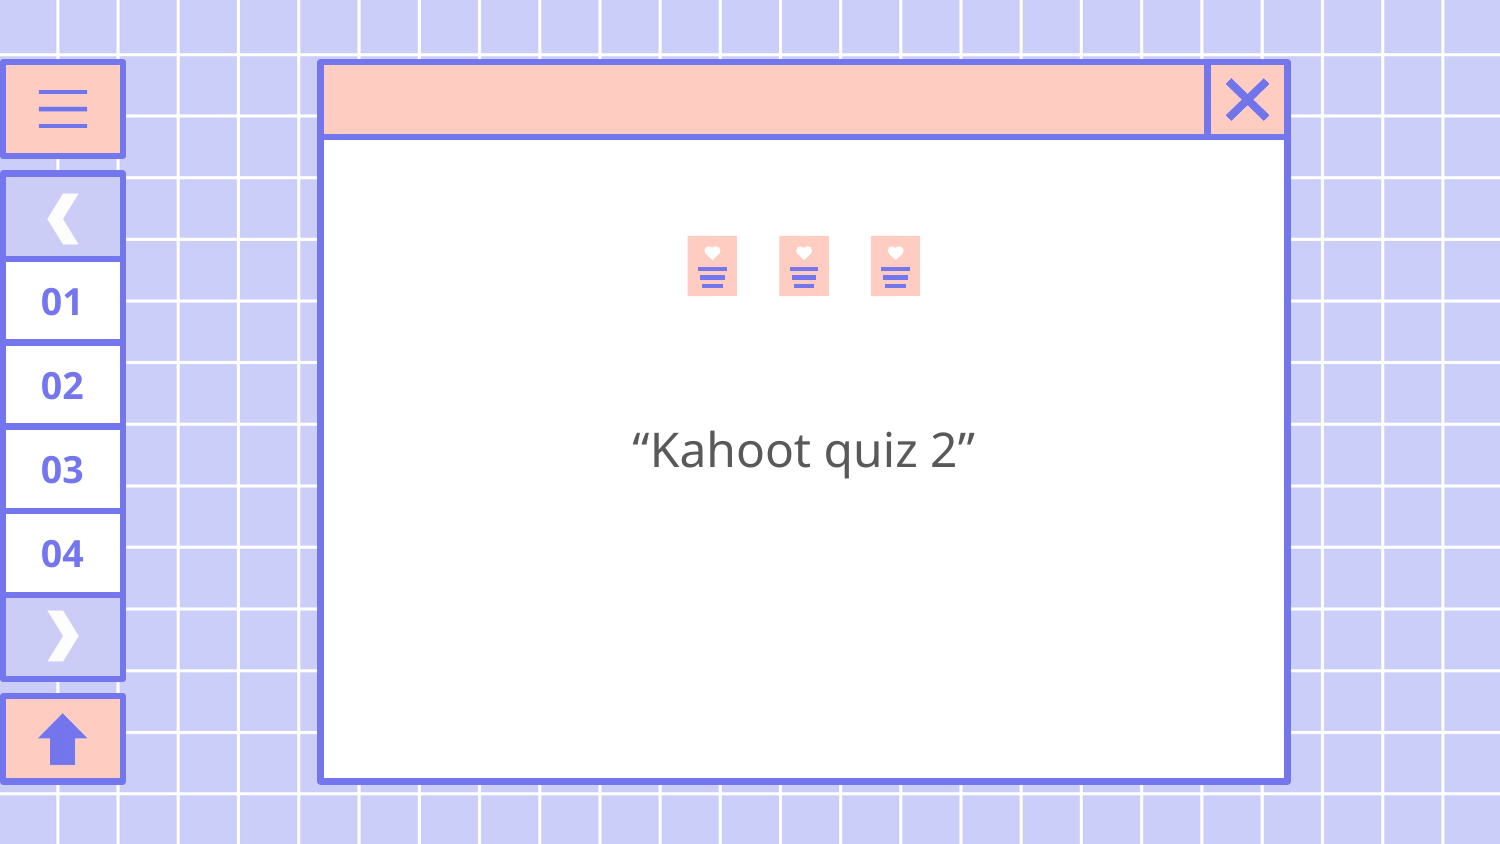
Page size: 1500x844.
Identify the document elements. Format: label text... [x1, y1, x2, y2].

text_box [687, 235, 737, 297]
text_box [779, 235, 829, 297]
text_box 01 [20, 281, 104, 319]
picture [38, 90, 88, 128]
text_box 02 [20, 365, 104, 403]
picture [38, 610, 88, 662]
text_box [870, 235, 920, 297]
text_box 04 [20, 533, 104, 572]
title “Kahoot quiz 2” [405, 342, 1203, 555]
picture [38, 193, 88, 245]
text_box 03 [20, 449, 104, 487]
picture [0, 0, 1500, 844]
picture [37, 713, 87, 765]
